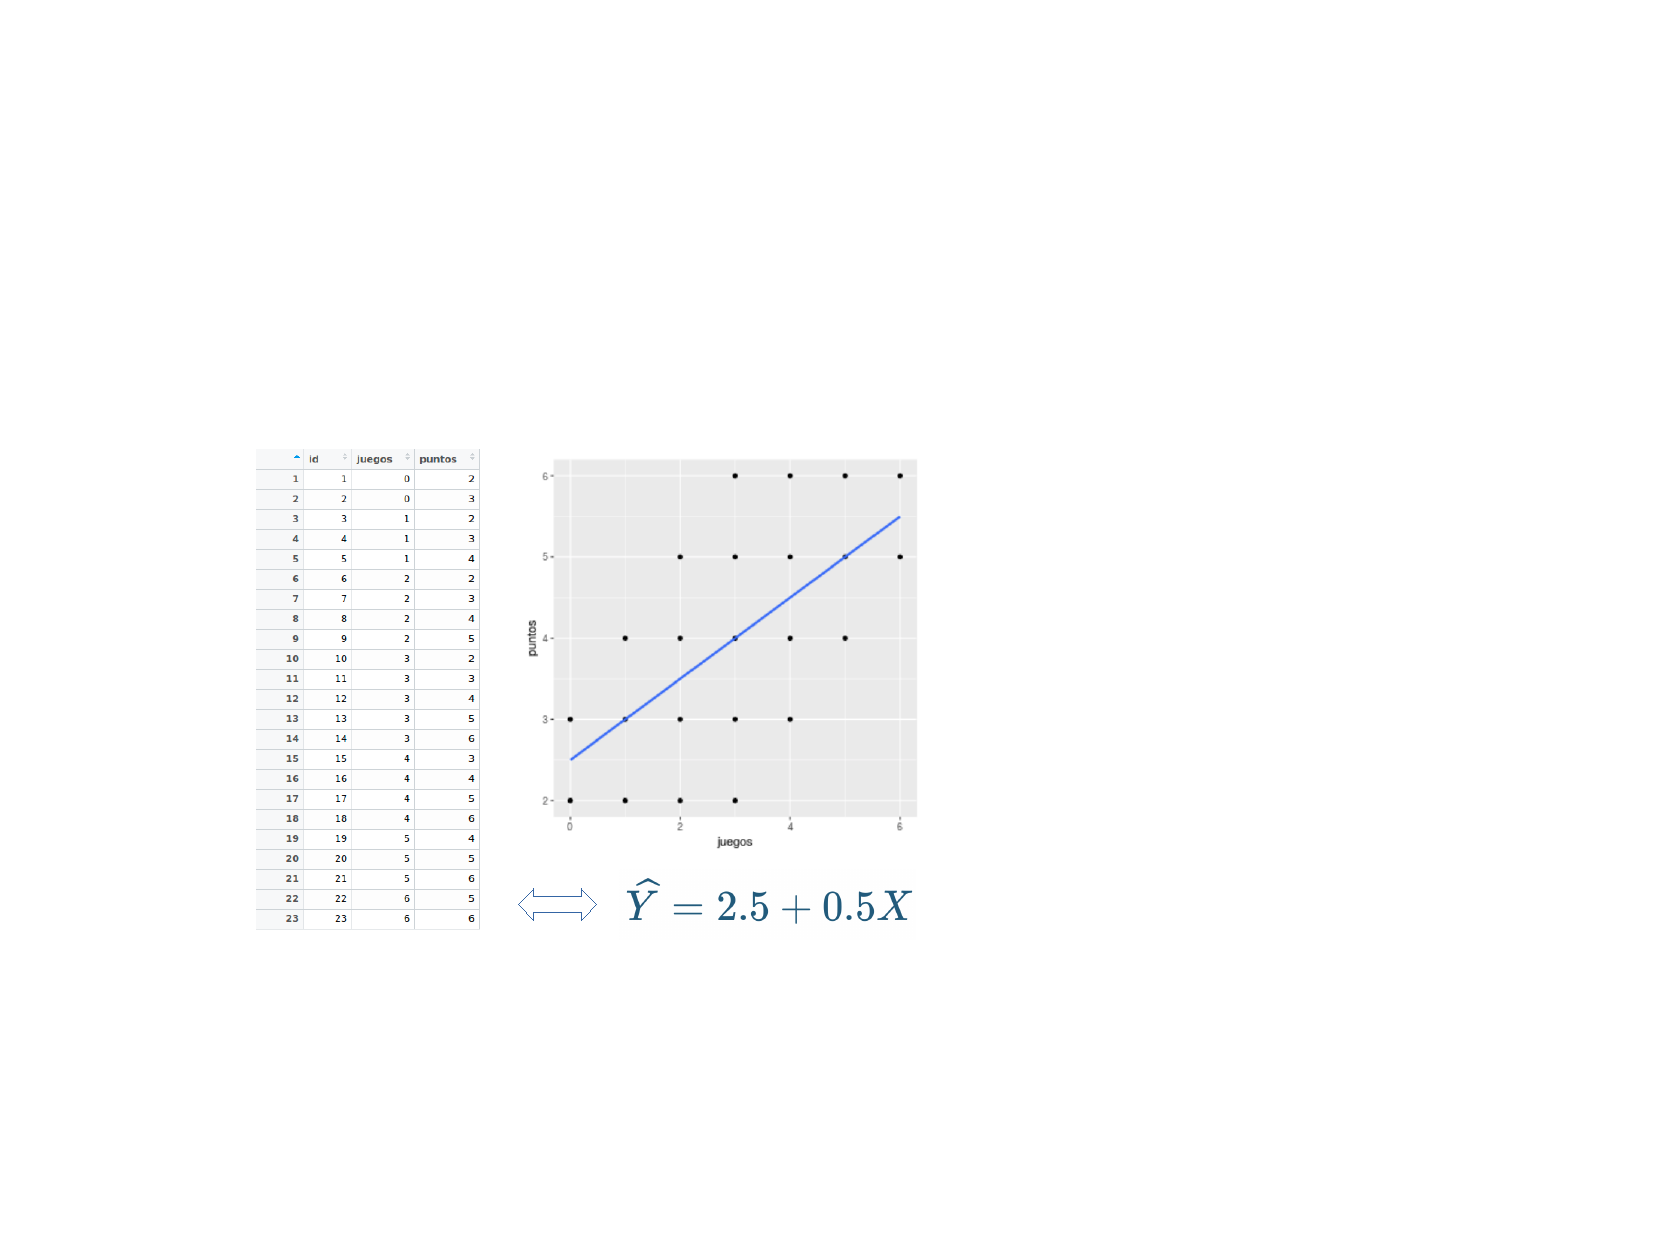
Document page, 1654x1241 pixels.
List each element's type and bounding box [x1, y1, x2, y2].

picture [510, 449, 934, 856]
picture [619, 869, 916, 940]
picture [256, 449, 481, 931]
text_box [518, 888, 597, 921]
